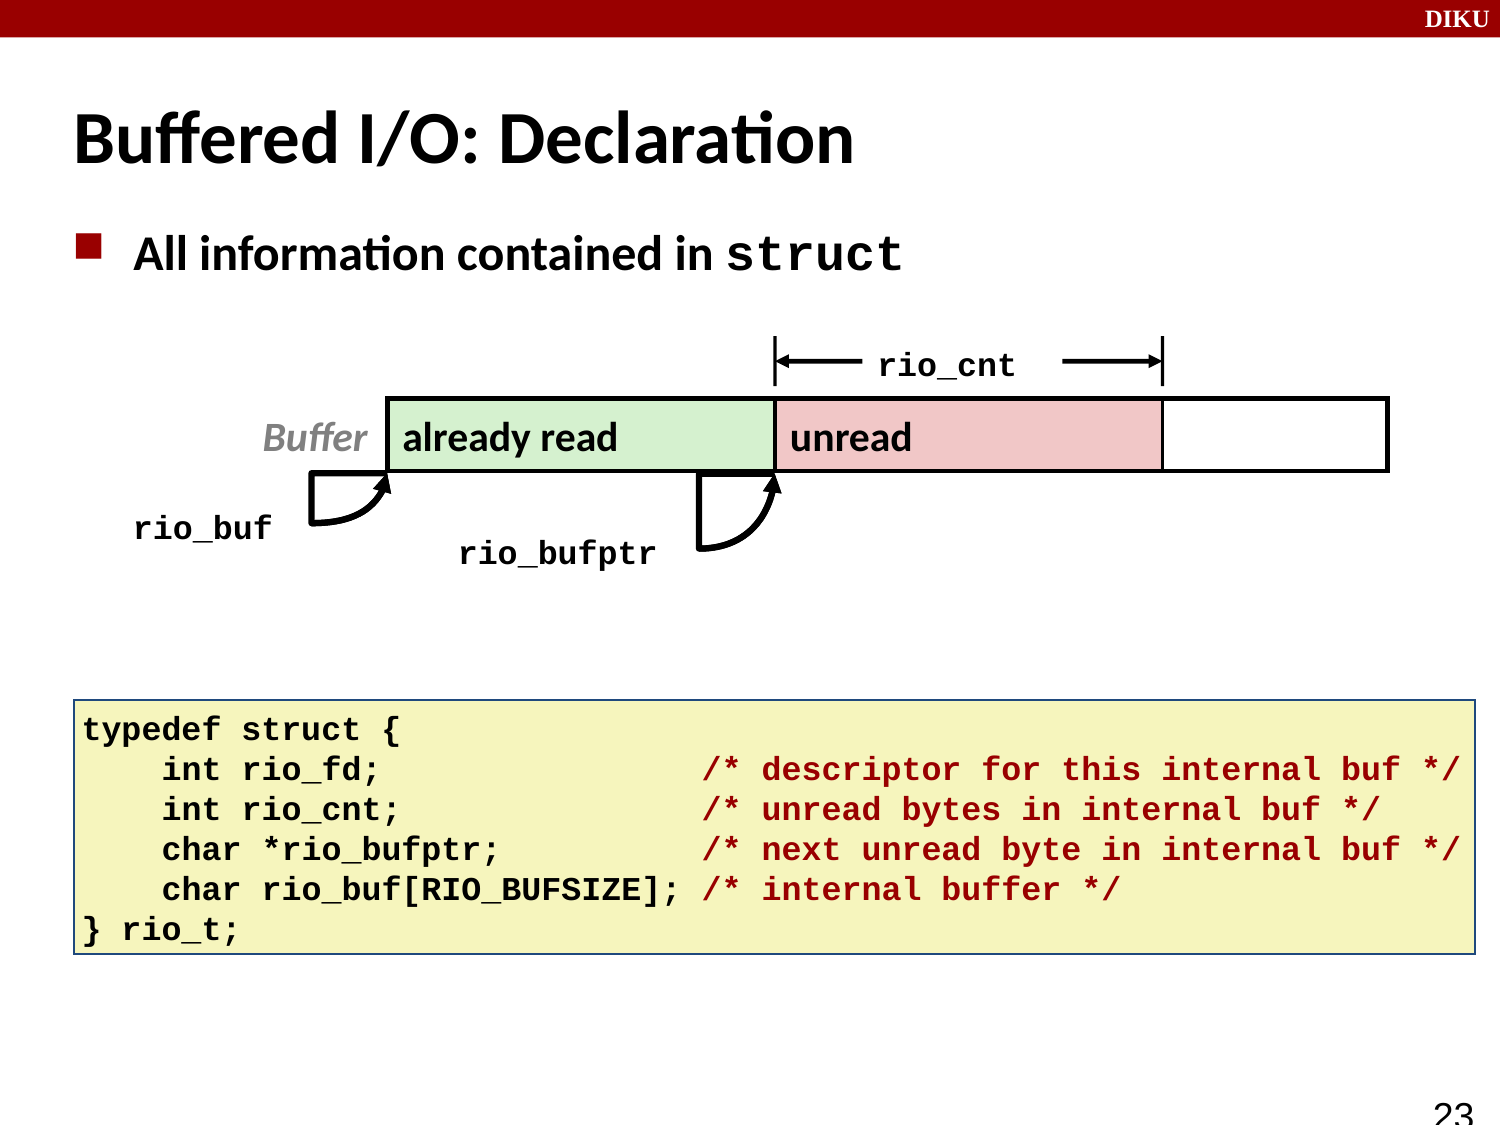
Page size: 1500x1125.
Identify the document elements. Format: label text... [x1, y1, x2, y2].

text_box rio_buf [118, 498, 289, 554]
text_box All information contained in struct [62, 212, 1425, 313]
text_box unread [775, 401, 1163, 469]
text_box typedef struct { int rio_fd; /* descriptor for this internal buf */ int rio_cnt; /* unread bytes in internal buf */ char *rio_bufptr; /* next unread byte in internal buf */ char rio_buf[RIO_BUFSIZE]; /* internal buffer */ } rio_t; [74, 699, 1475, 955]
text_box Buffered I/O: Declaration [58, 71, 1304, 197]
text_box already read [390, 401, 775, 469]
text_box rio_cnt [862, 336, 1063, 391]
text_box Buffer [247, 402, 383, 468]
text_box rio_bufptr [443, 523, 706, 579]
